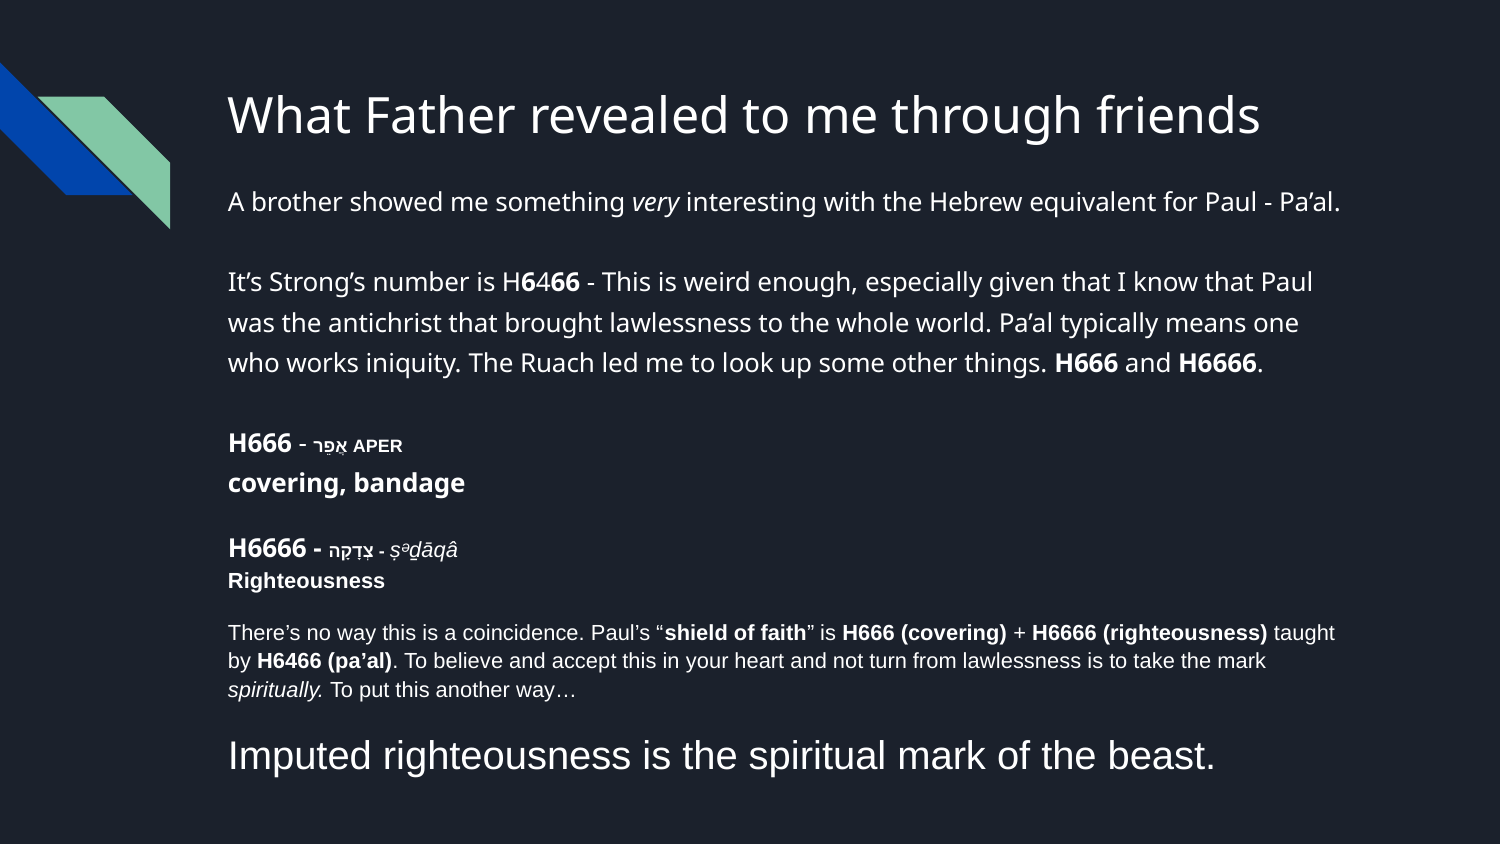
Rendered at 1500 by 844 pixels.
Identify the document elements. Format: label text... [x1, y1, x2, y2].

list A brother showed me something very interesting with the Hebrew equivalent for Paul - Pa’al. It’s Strong’s number is H6466 - This is weird enough, especially given that I know that Paul was the antichrist that brought lawlessness to the whole world. Pa’al typically means one who works iniquity. The Ruach led me to look up some other things. H666 and H6666. H666 - אֲפֵר APER covering, bandage H6666 - צְדָקָה - ṣᵊḏāqâ Righteousness There’s no way this is a coincidence. Paul’s “shield of faith” is H666 (covering) + H6666 (righteousness) taught by H6466 (pa’al). To believe and accept this in your heart and not turn from lawlessness is to take the mark spiritually. To put this another way… Imputed righteousness is the spiritual mark of the beast. [212, 163, 1368, 804]
title What Father revealed to me through friends [212, 64, 1368, 163]
